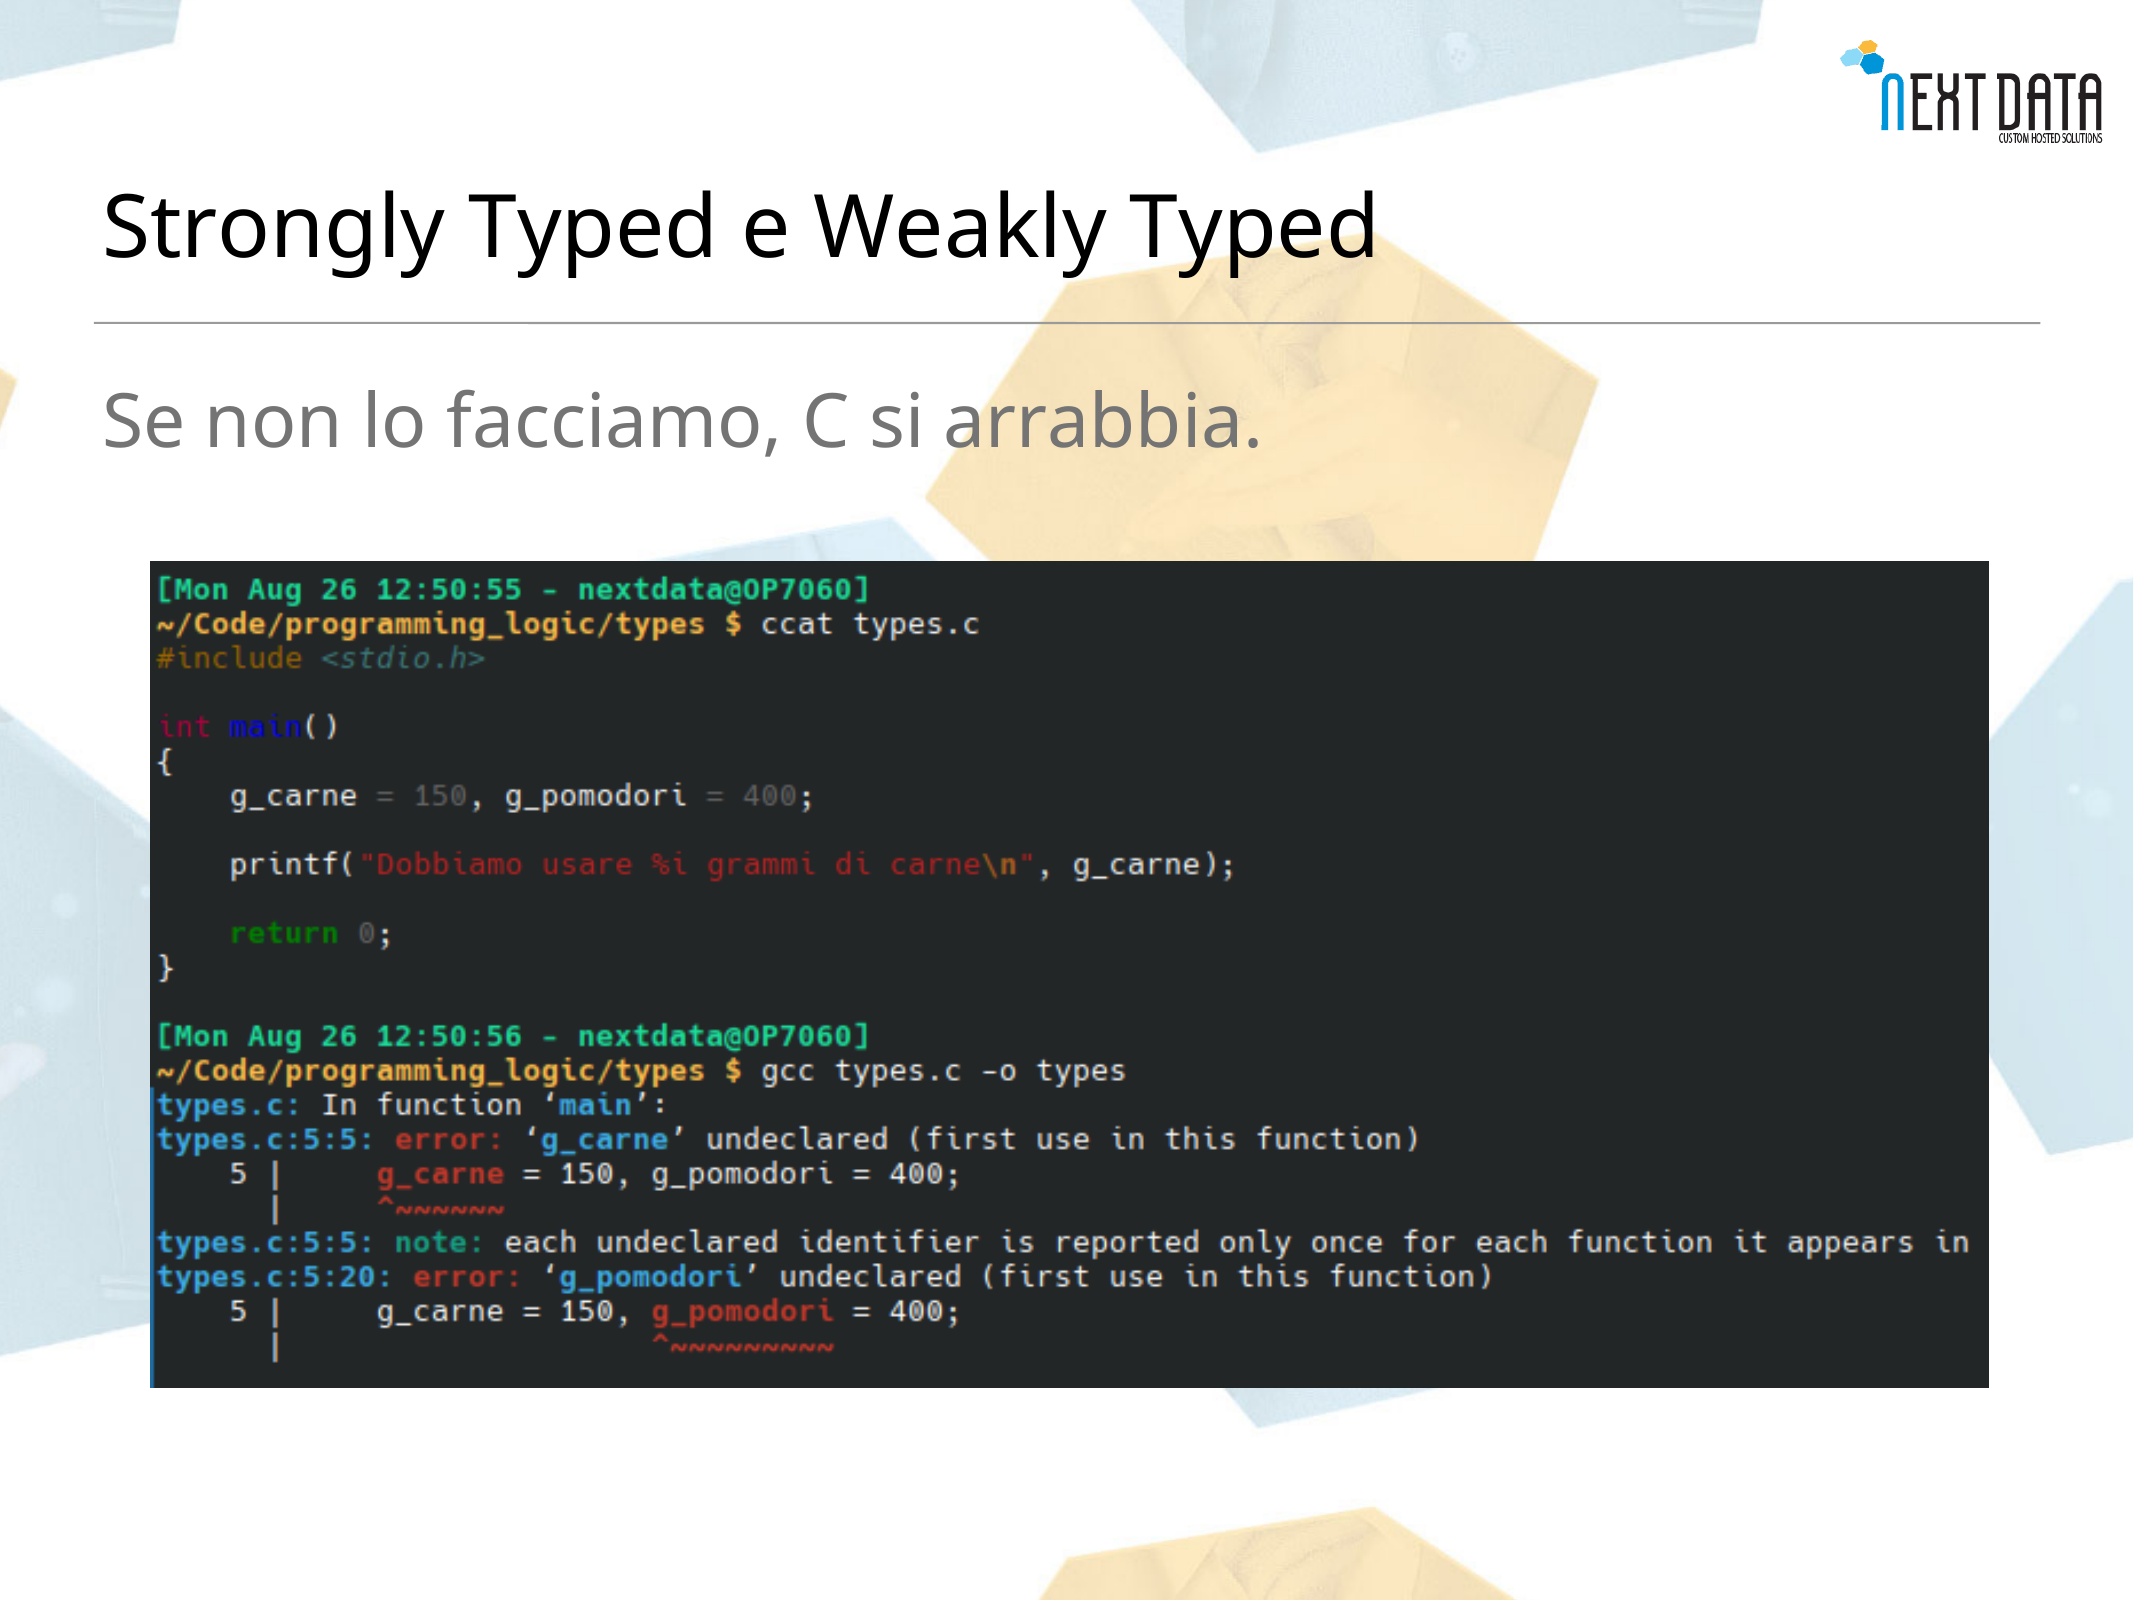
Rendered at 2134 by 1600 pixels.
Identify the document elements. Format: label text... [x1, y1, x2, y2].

picture [0, 0, 2134, 1600]
text_box Se non lo facciamo, C si arrabbia. [93, 364, 2040, 1459]
text_box Strongly Typed e Weakly Typed [93, 54, 2040, 284]
